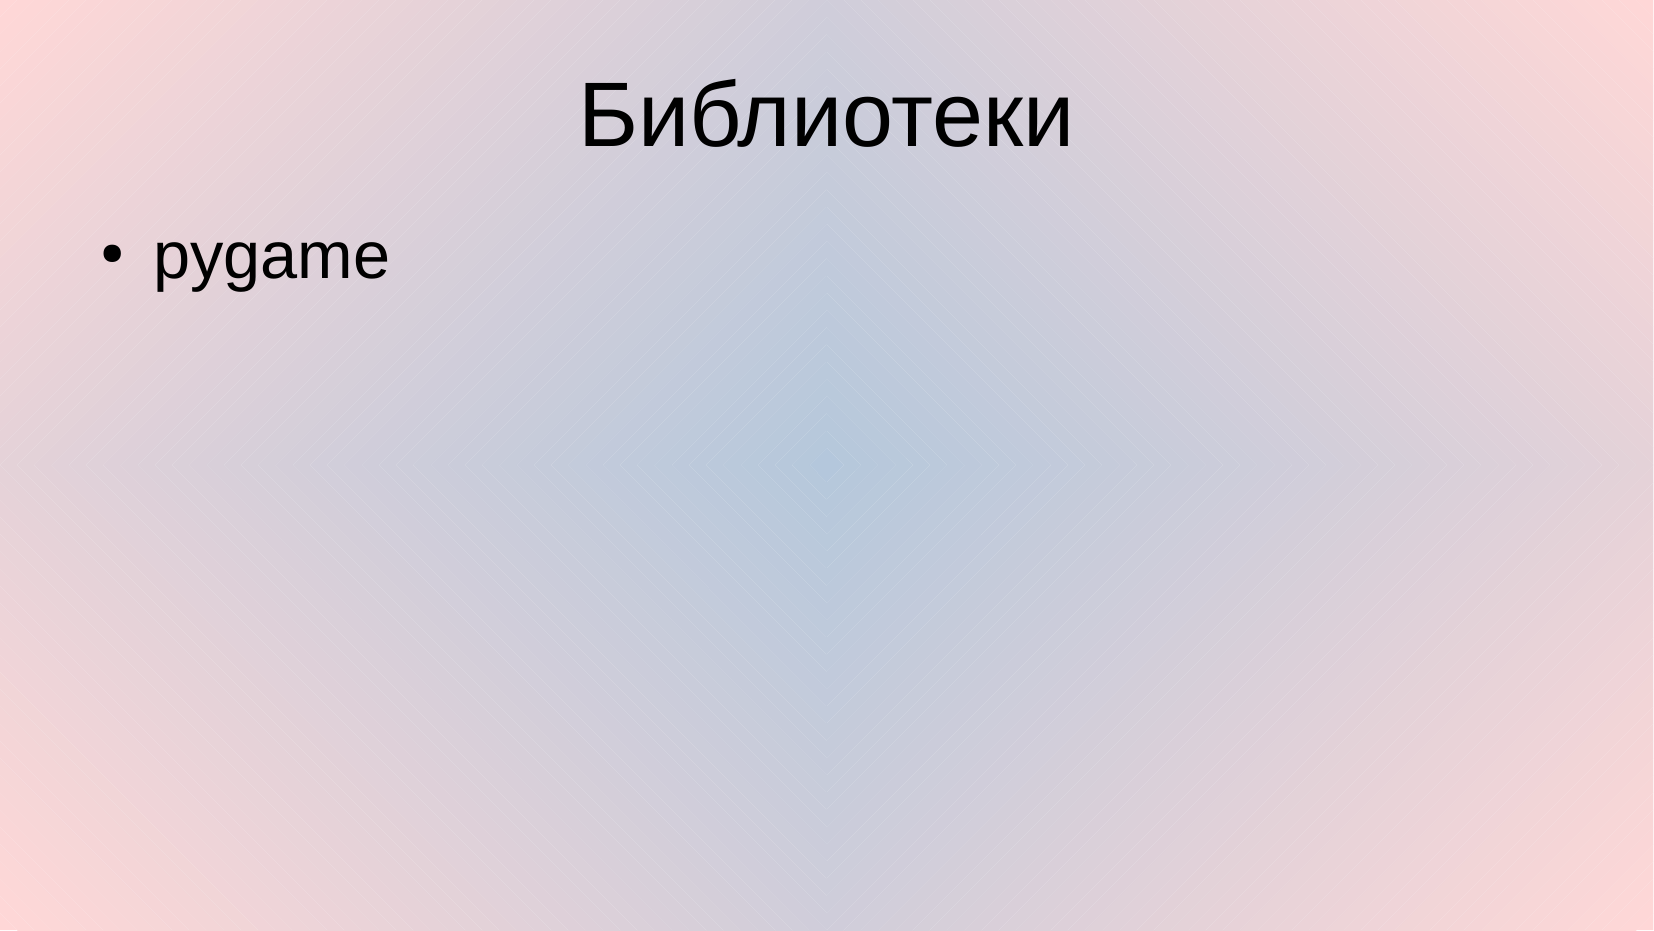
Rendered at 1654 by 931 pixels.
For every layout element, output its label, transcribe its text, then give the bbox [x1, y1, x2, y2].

list pygame [82, 217, 1571, 758]
title Библиотеки [82, 37, 1571, 193]
